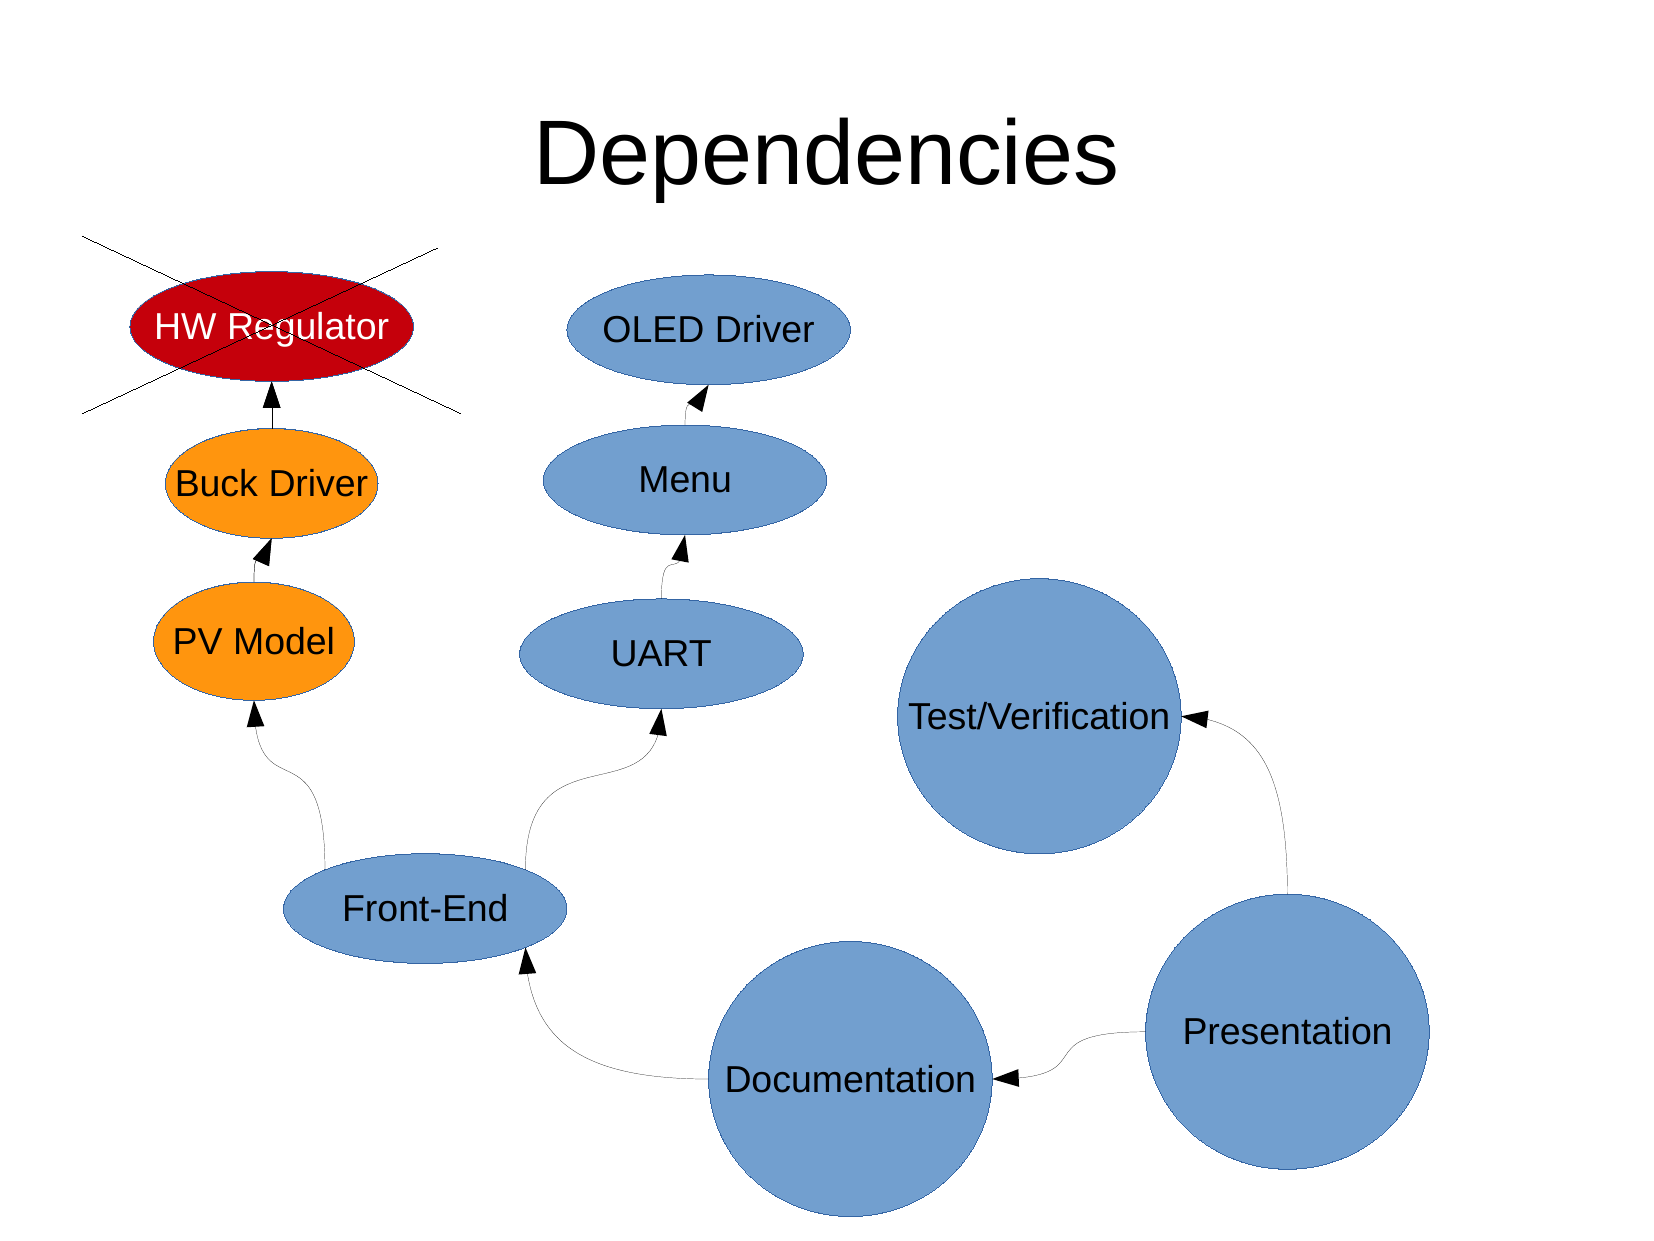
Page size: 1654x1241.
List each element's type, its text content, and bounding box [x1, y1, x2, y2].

text_box Documentation [708, 941, 993, 1217]
title Dependencies [82, 49, 1571, 257]
text_box Menu [543, 425, 827, 535]
text_box OLED Driver [566, 274, 851, 385]
text_box HW Regulator [129, 271, 414, 382]
text_box Presentation [1145, 894, 1430, 1170]
text_box Test/Verification [897, 578, 1182, 854]
text_box Front-End [283, 853, 567, 964]
text_box PV Model [153, 582, 355, 701]
text_box Buck Driver [165, 428, 379, 539]
text_box UART [519, 598, 804, 709]
